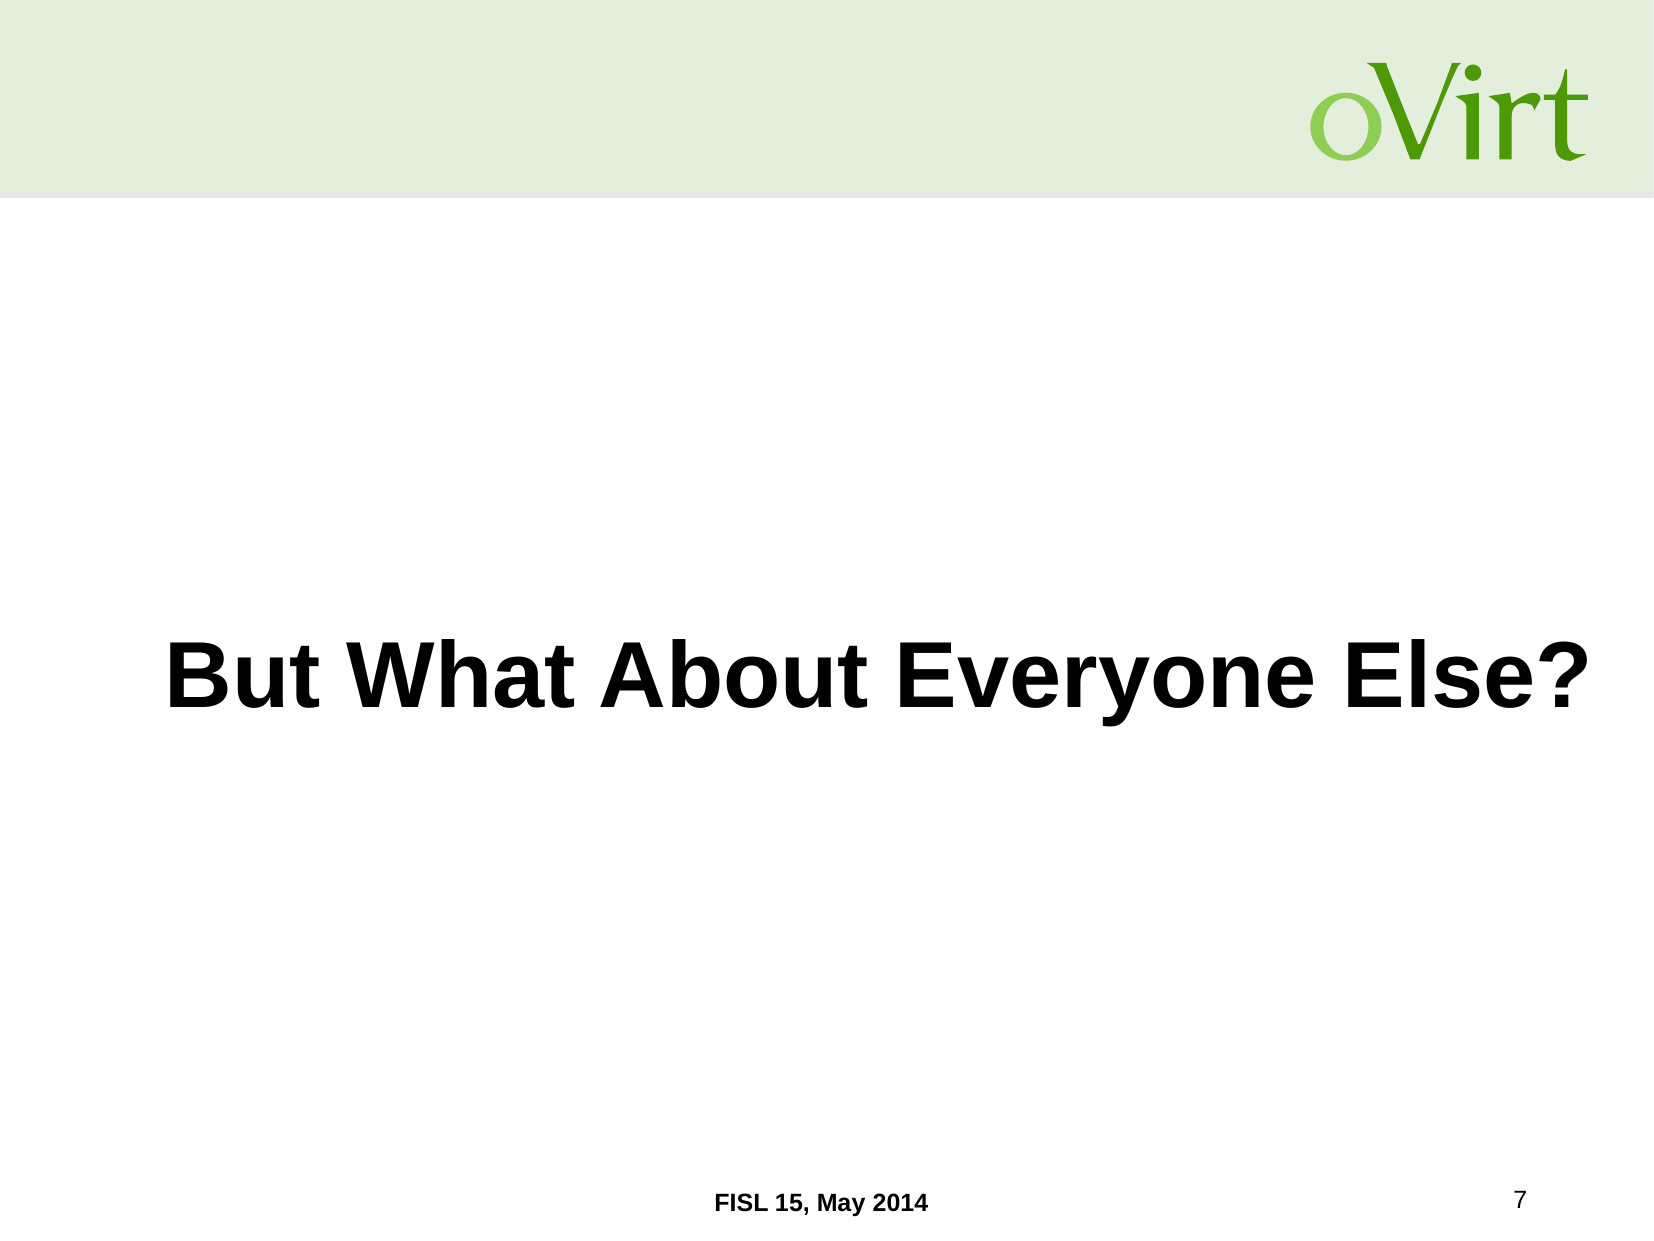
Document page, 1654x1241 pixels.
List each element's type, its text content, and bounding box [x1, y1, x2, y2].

text_box But What About Everyone Else? [150, 615, 1654, 750]
